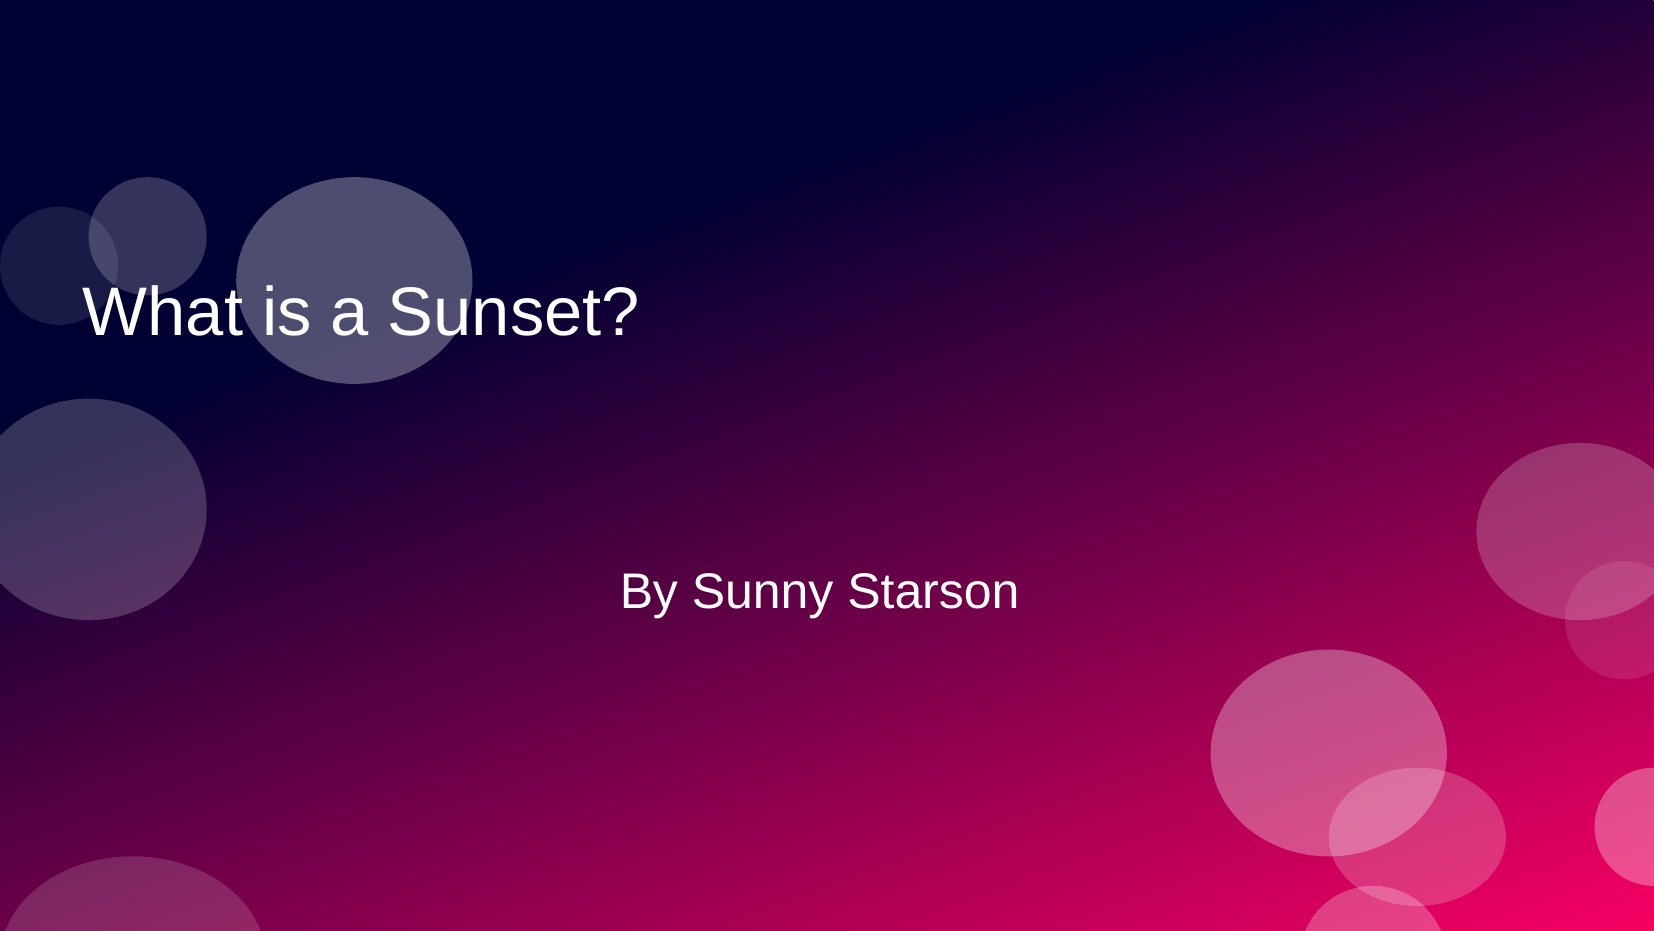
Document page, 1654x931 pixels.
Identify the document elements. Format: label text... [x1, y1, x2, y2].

subtitle By Sunny Starson [82, 425, 1571, 758]
title What is a Sunset? [82, 234, 1571, 390]
